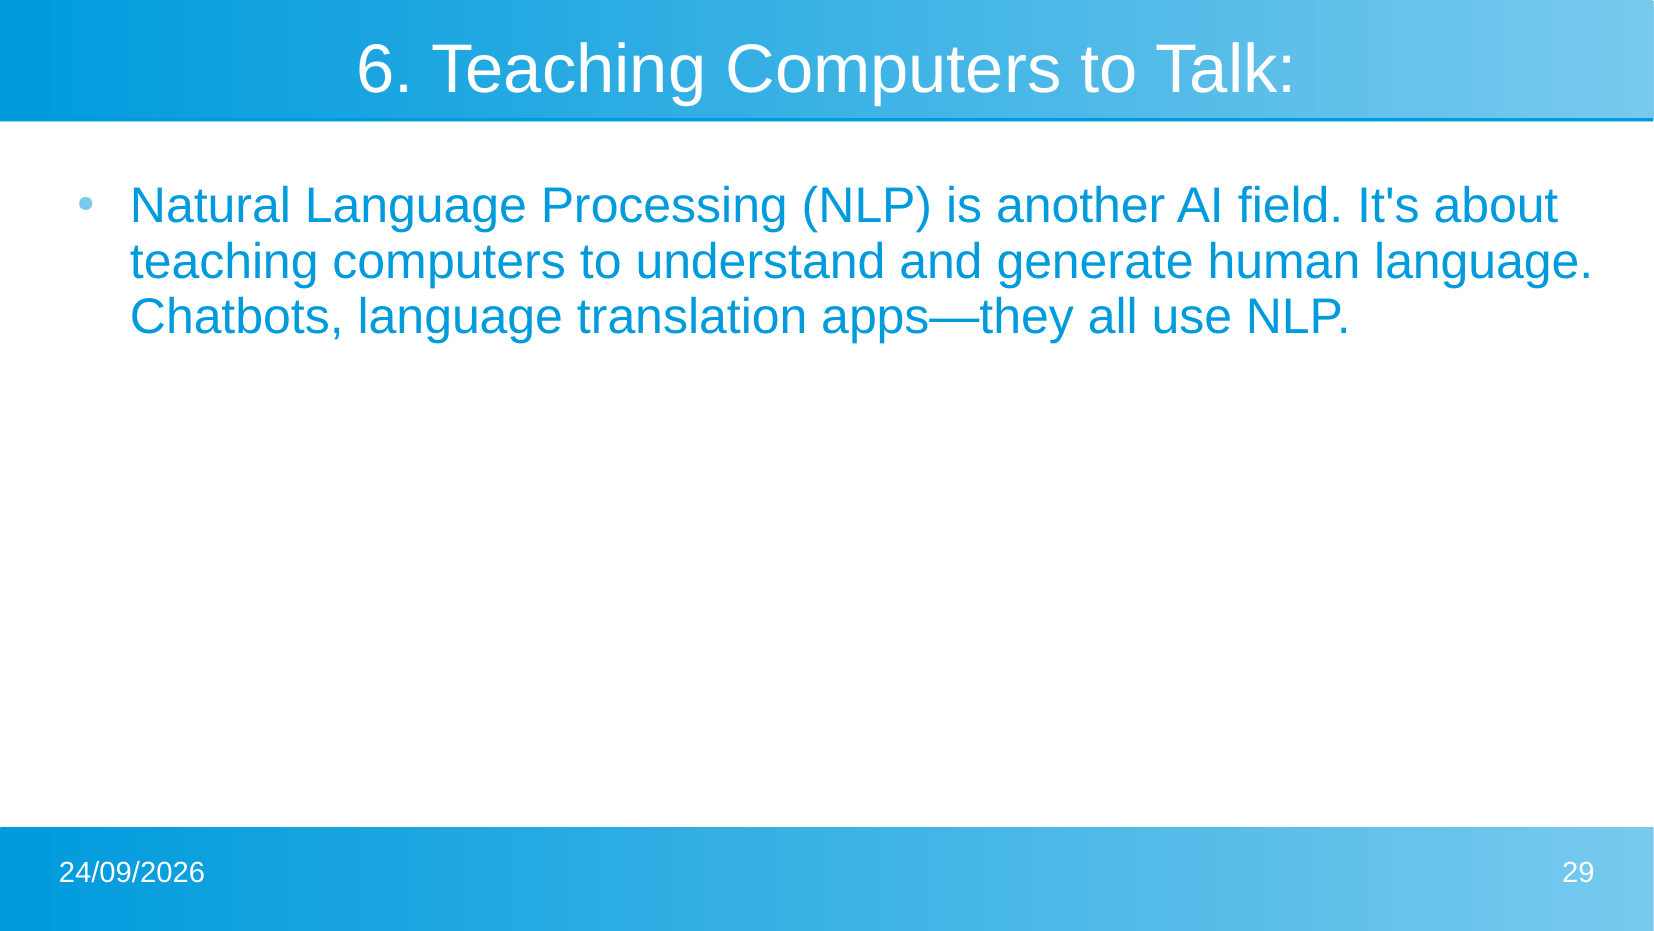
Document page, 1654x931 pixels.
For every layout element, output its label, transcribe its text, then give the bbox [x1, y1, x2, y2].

list Natural Language Processing (NLP) is another AI field. It's about teaching computers to understand and generate human language. Chatbots, language translation apps—they all use NLP. [59, 177, 1595, 768]
title 6. Teaching Computers to Talk: [59, 29, 1595, 108]
